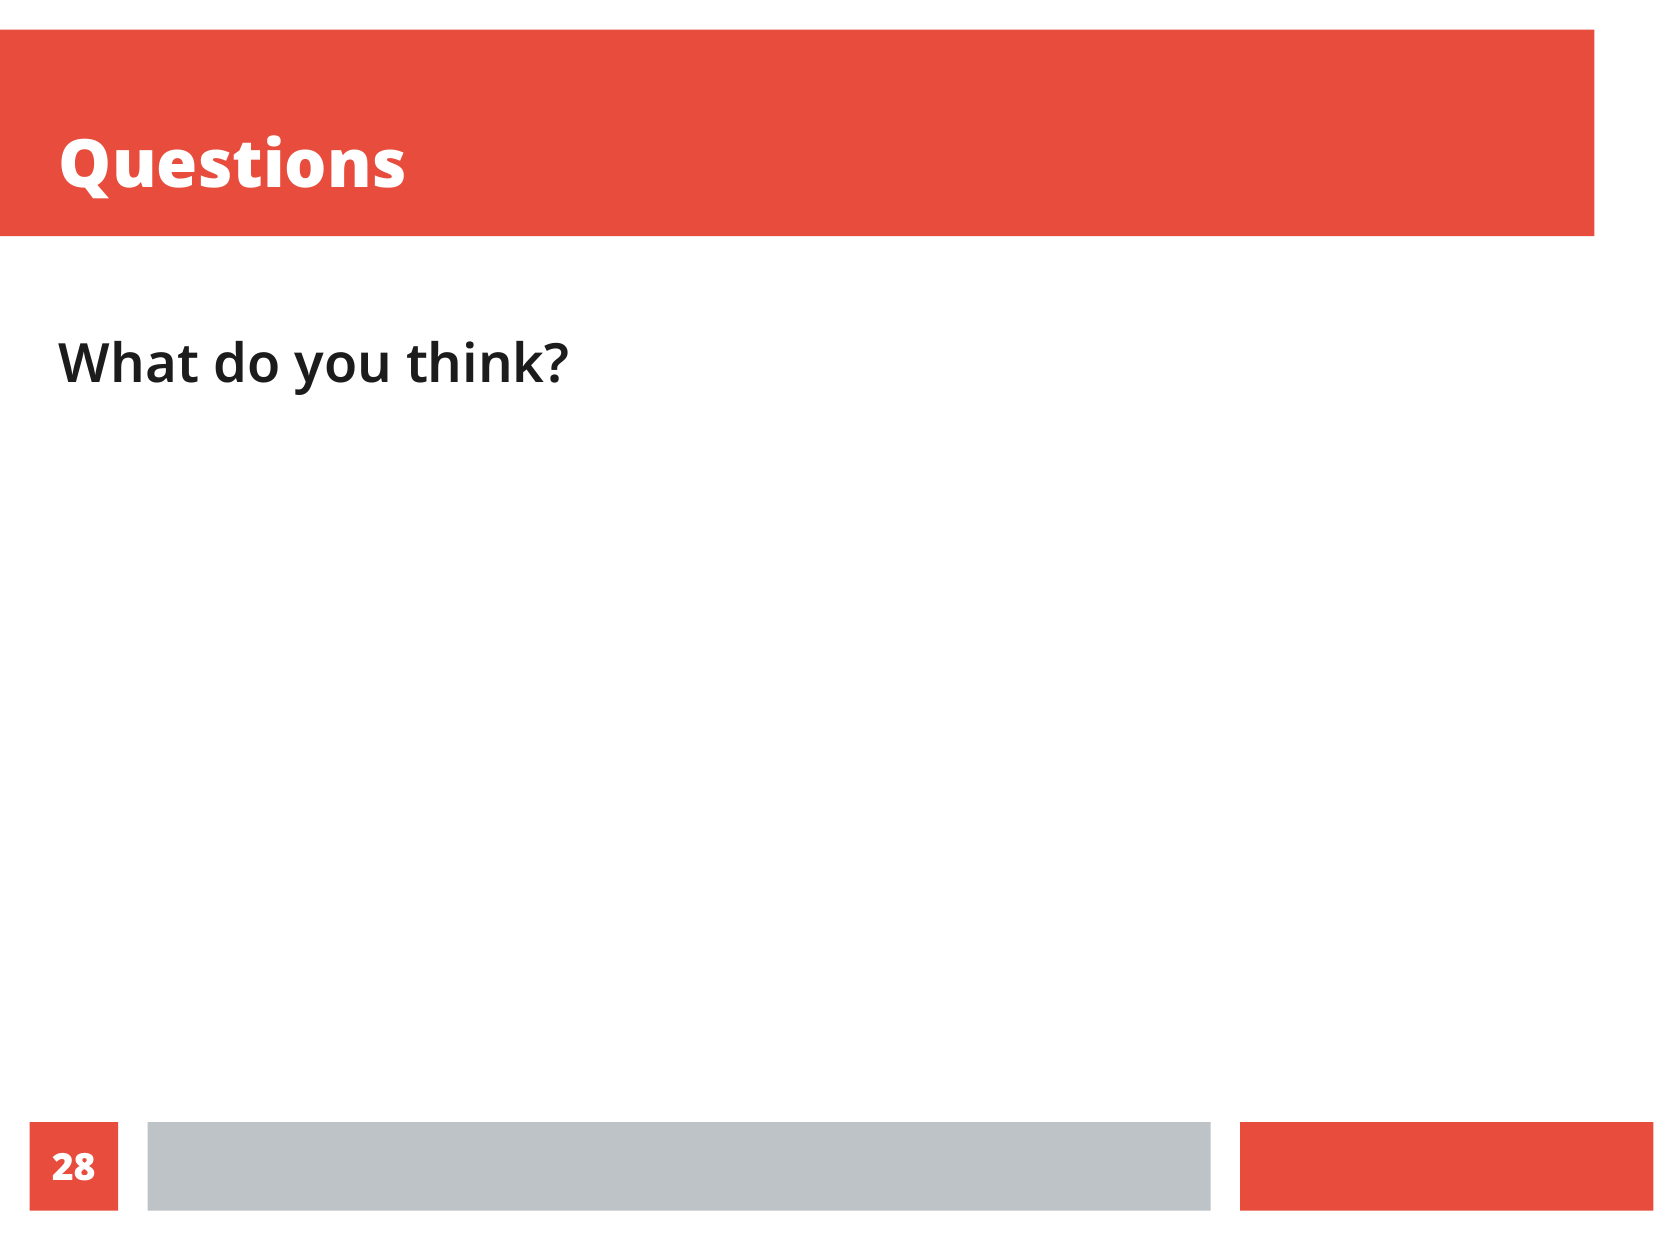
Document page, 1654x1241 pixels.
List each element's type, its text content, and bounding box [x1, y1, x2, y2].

title Questions [59, 59, 1595, 207]
list What do you think? [59, 324, 1565, 1093]
